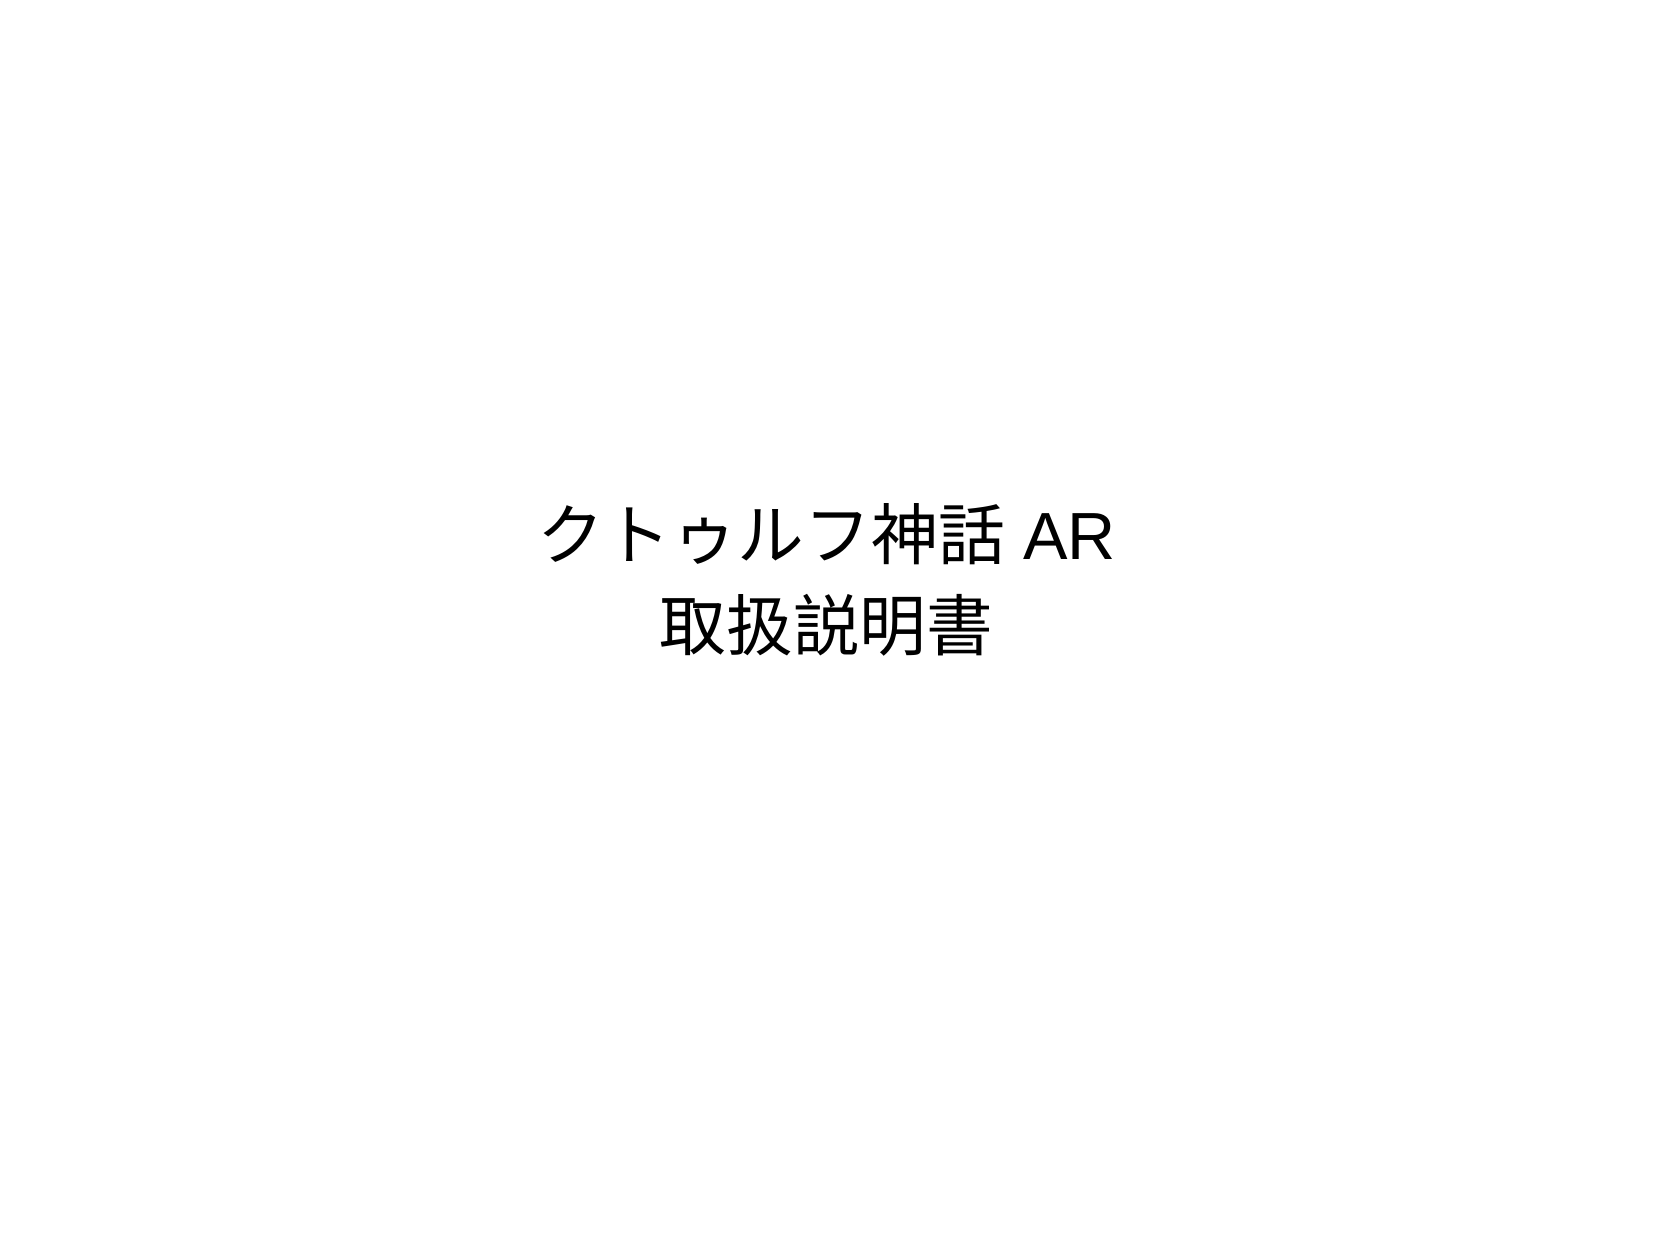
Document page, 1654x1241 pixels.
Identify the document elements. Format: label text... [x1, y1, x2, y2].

subtitle クトゥルフ神話AR 取扱説明書 [82, 49, 1571, 1109]
